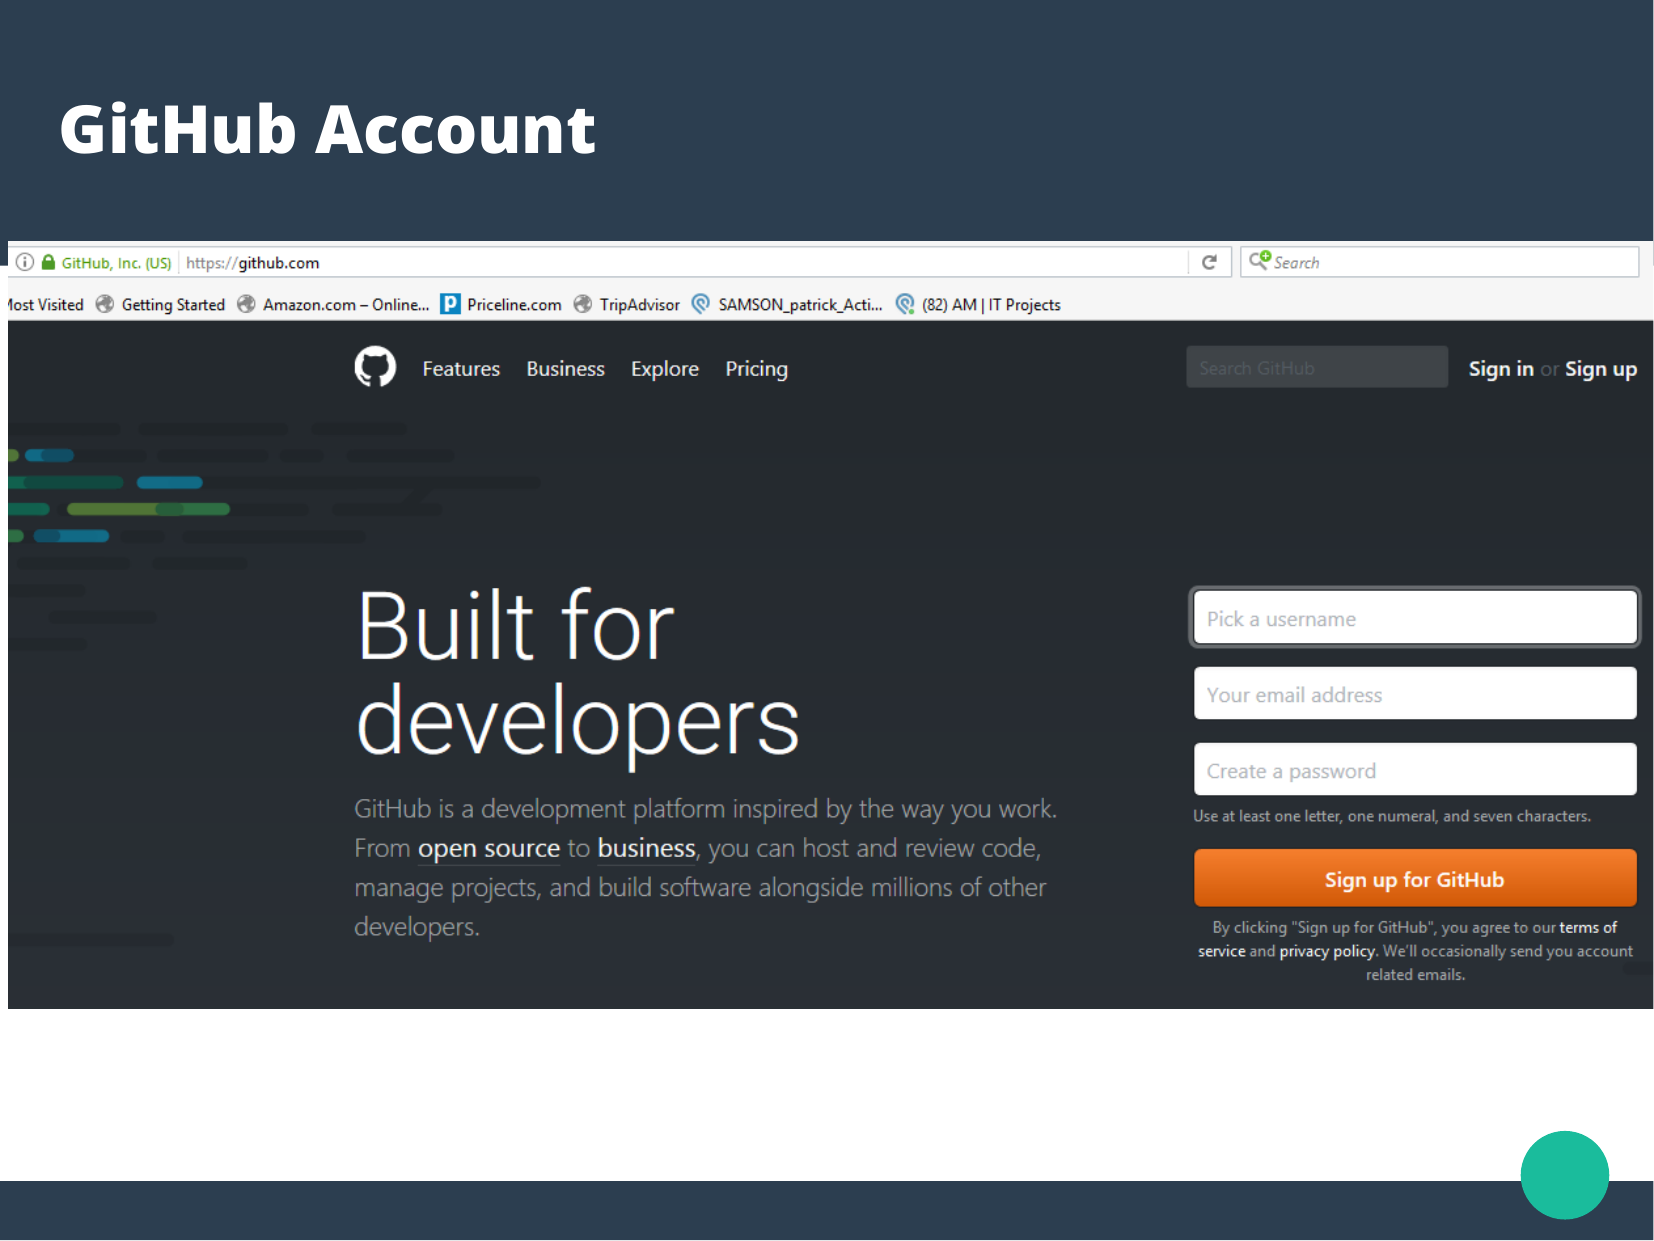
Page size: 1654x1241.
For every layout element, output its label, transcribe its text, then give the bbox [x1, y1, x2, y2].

picture [8, 241, 1654, 1009]
title GitHub Account [59, 49, 1595, 207]
